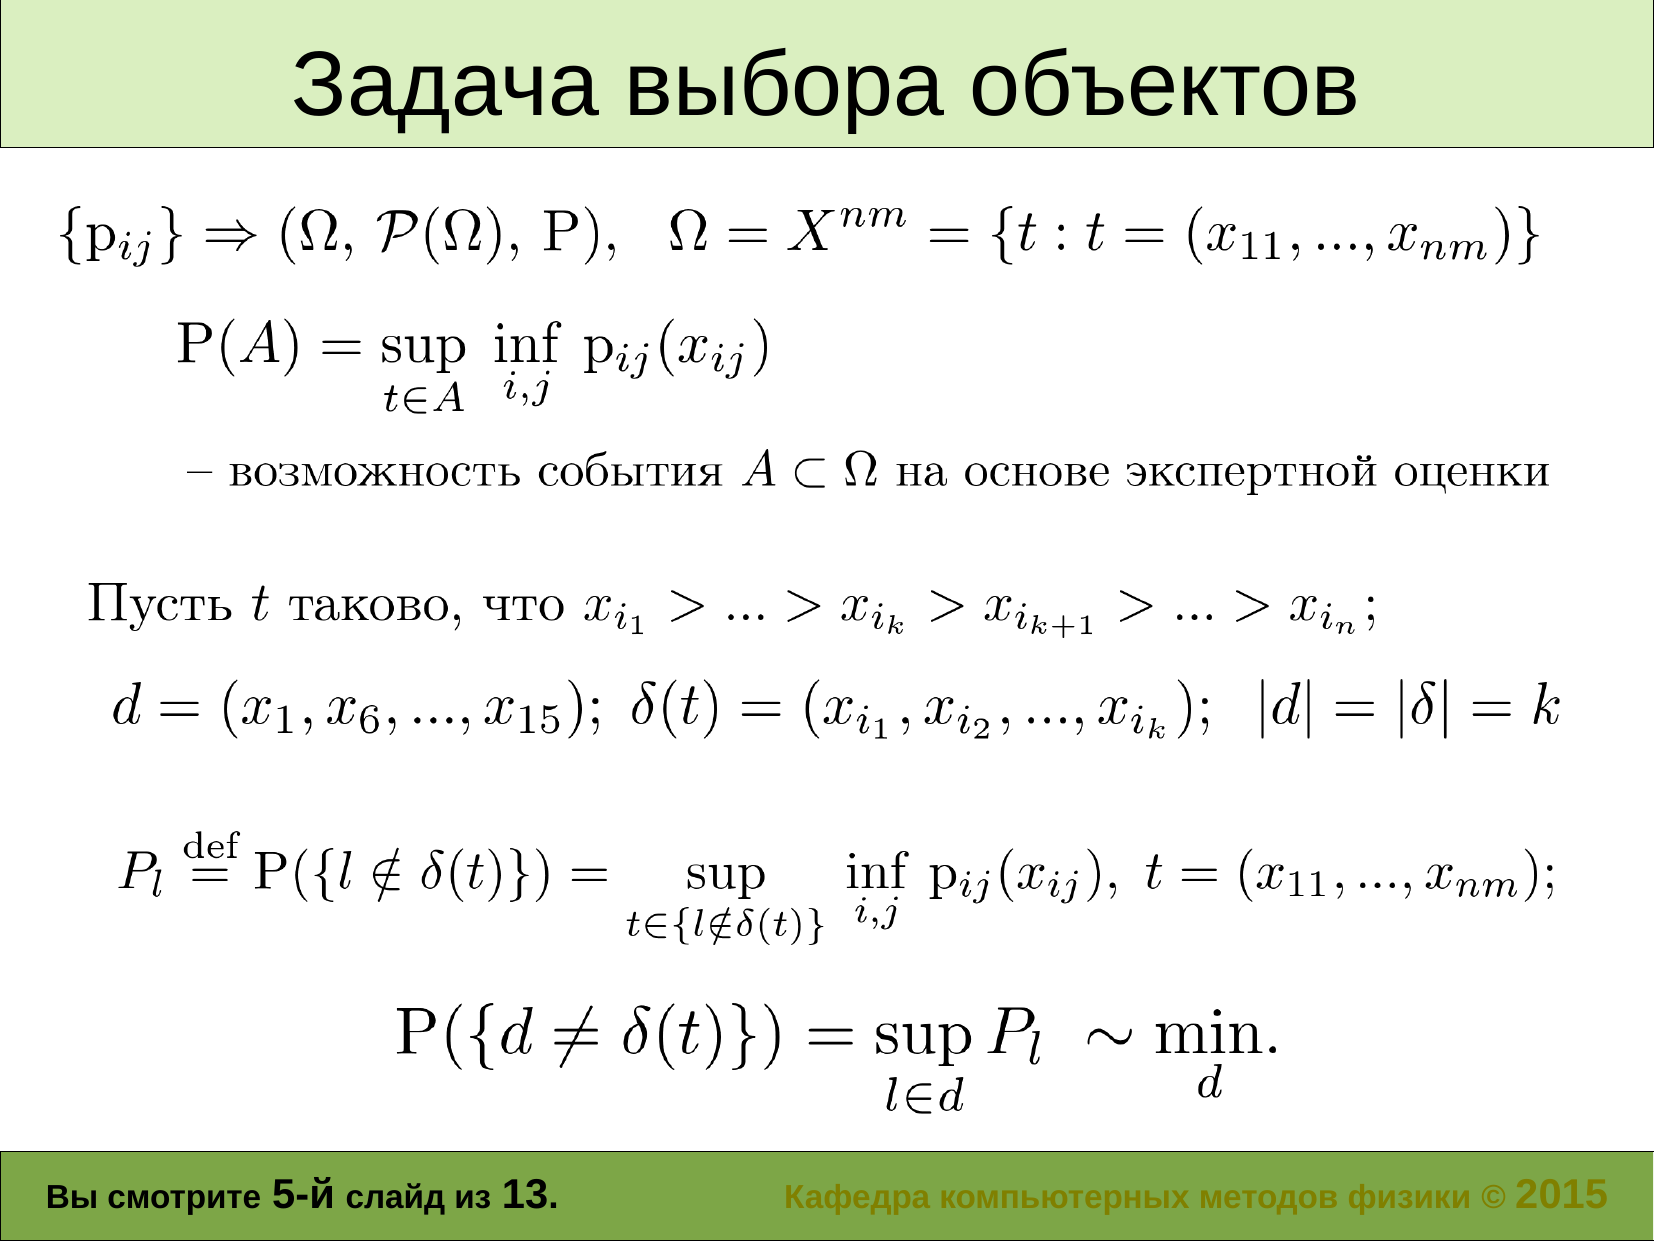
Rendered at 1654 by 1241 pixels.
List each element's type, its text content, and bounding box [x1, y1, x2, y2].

picture [88, 583, 1374, 638]
picture [396, 1003, 1276, 1114]
title Задача выбора объектов [82, 32, 1571, 136]
picture [187, 449, 1549, 495]
picture [177, 318, 767, 414]
picture [59, 206, 1539, 268]
picture [113, 679, 1560, 739]
picture [118, 831, 1553, 945]
